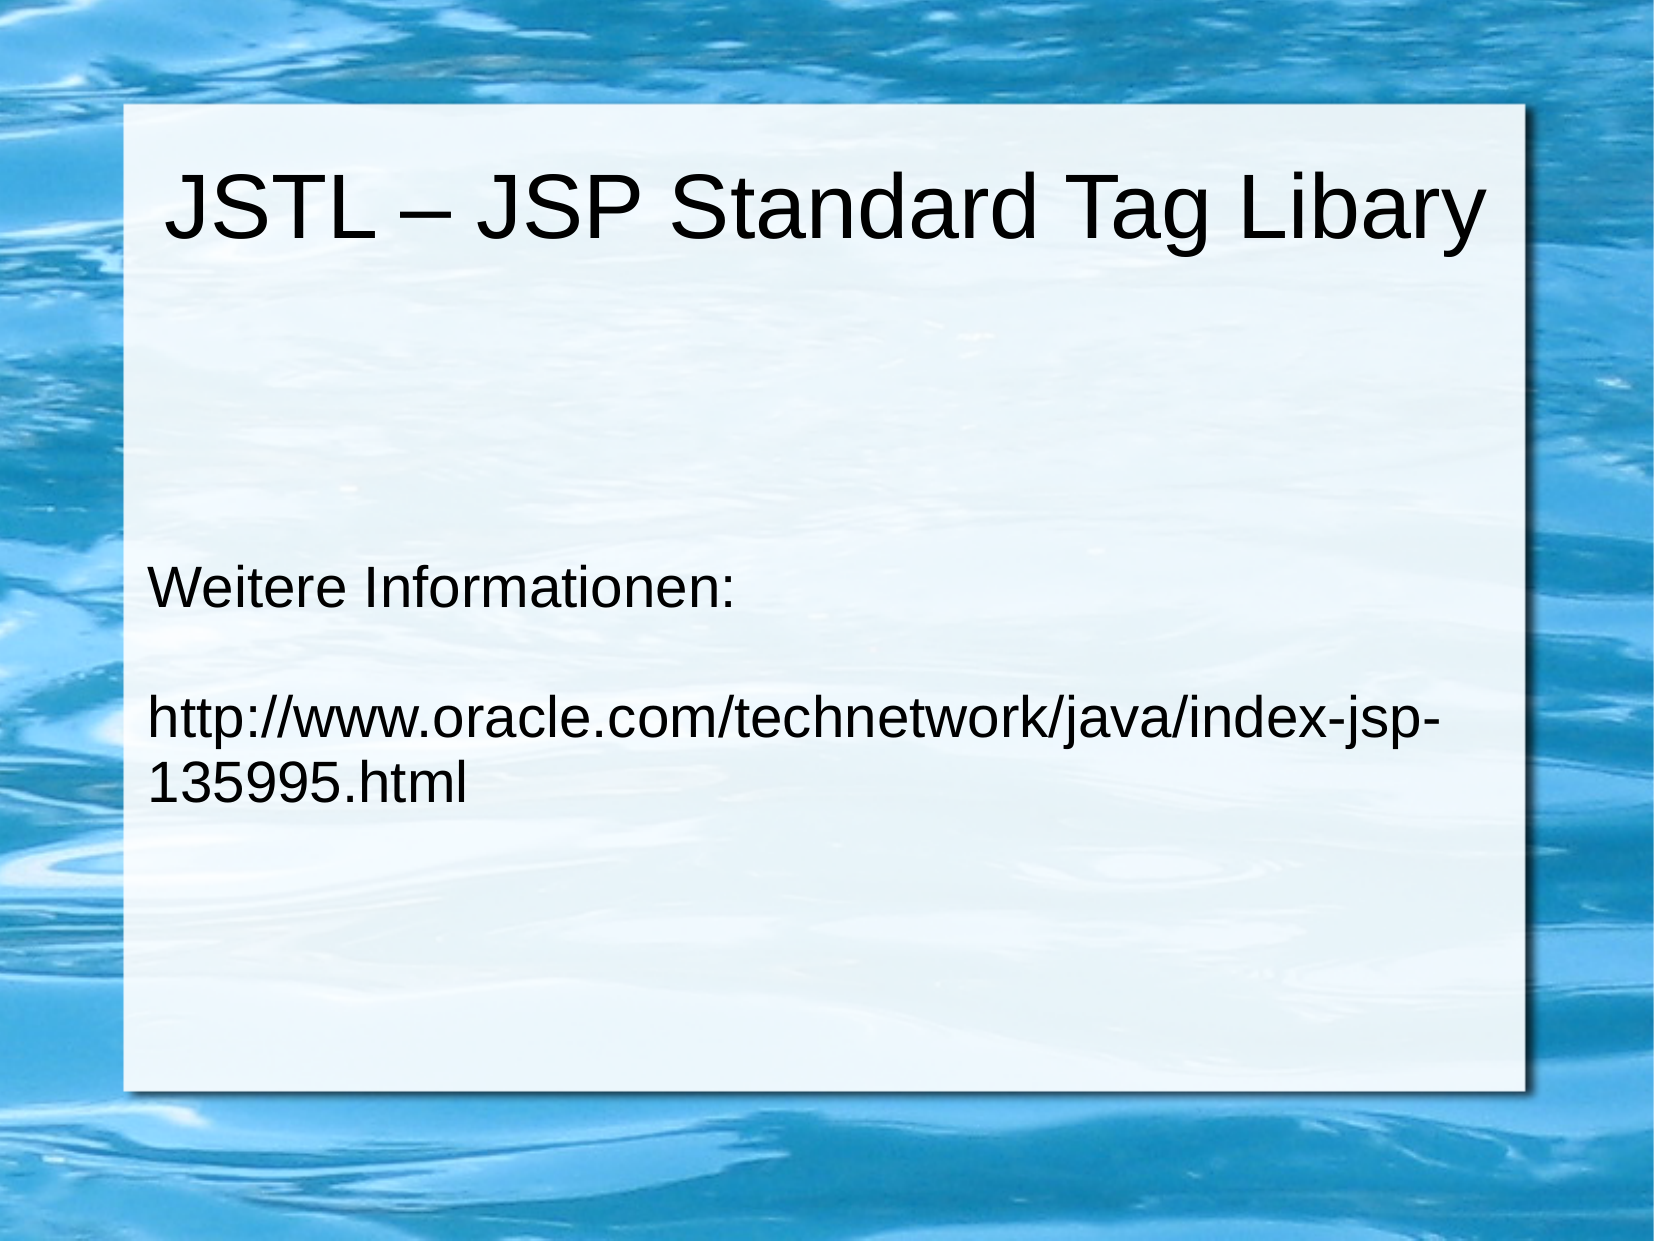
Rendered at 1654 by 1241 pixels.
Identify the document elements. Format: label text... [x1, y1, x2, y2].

picture [0, 0, 1654, 1241]
title JSTL – JSP Standard Tag Libary [147, 118, 1506, 296]
subtitle Weitere Informationen: http://www.oracle.com/technetwork/java/index-jsp-135995.html [147, 324, 1506, 1045]
